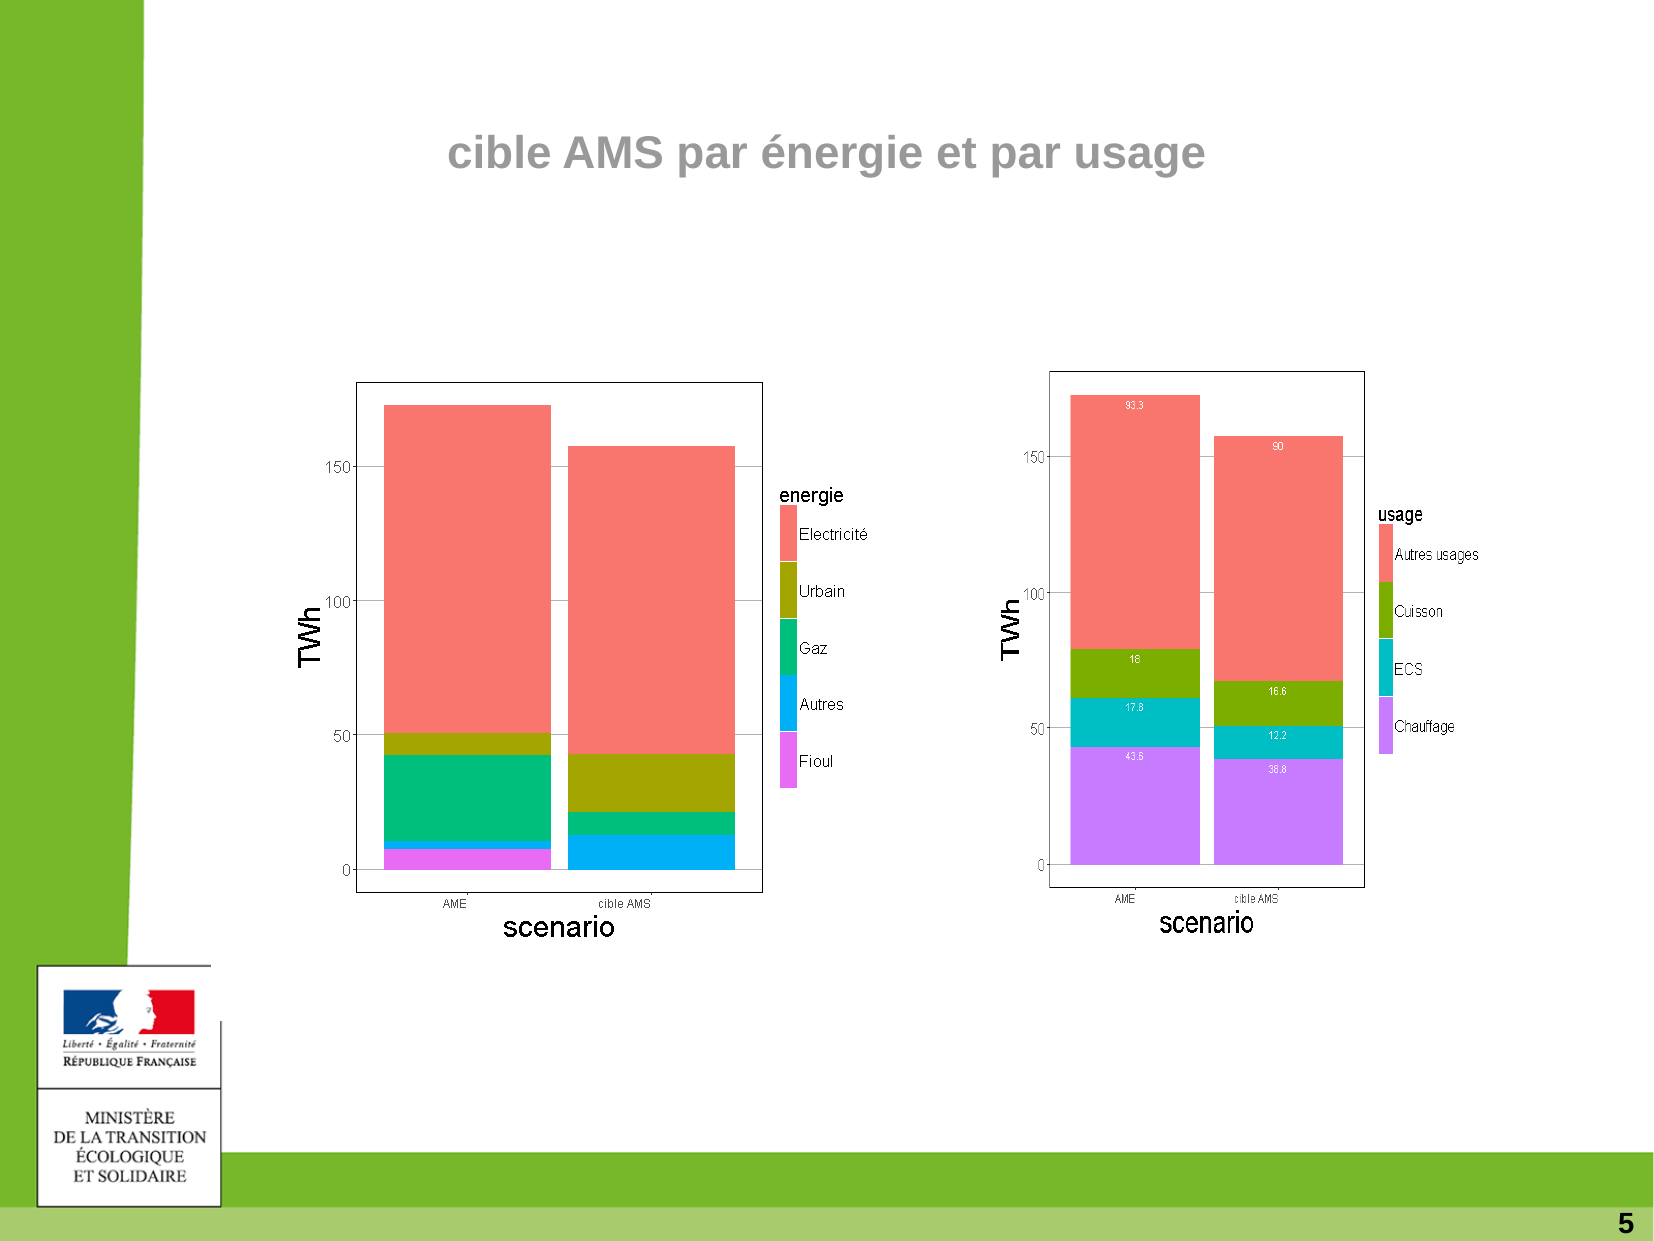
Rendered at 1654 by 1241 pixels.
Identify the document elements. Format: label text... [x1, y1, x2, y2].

title cible AMS par énergie et par usage [82, 49, 1571, 257]
picture [0, 0, 1654, 1241]
